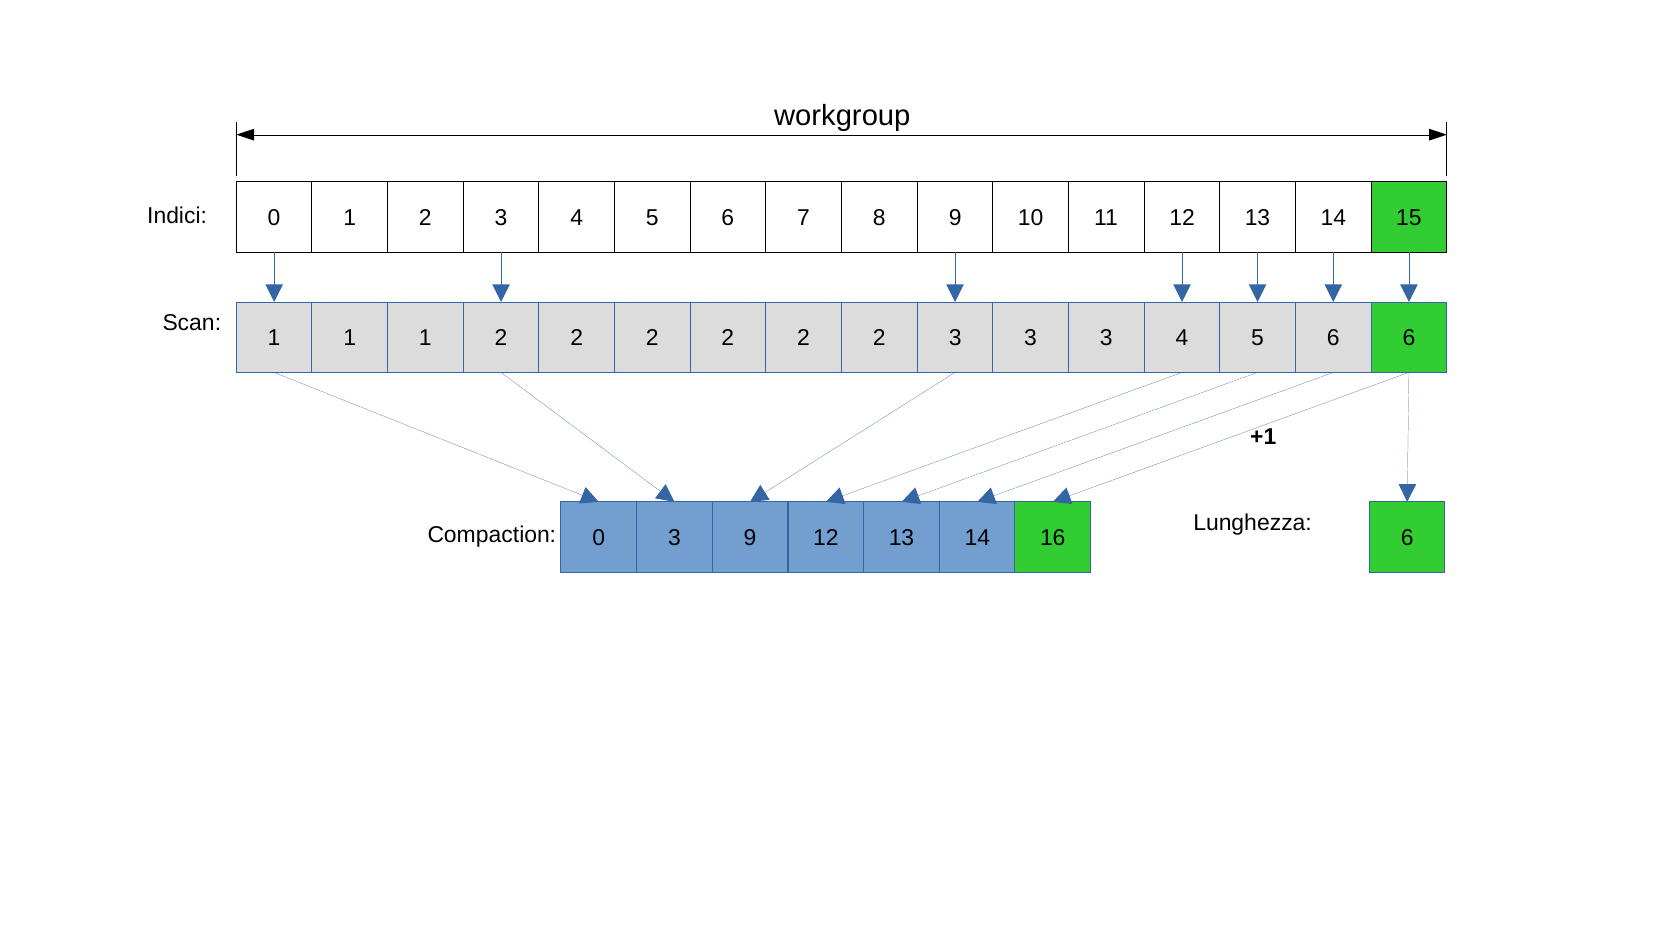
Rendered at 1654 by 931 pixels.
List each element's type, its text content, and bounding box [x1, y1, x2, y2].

text_box 14 [1295, 181, 1371, 253]
text_box 6 [1371, 302, 1447, 373]
text_box 1 [311, 181, 387, 253]
text_box Scan: [88, 302, 236, 343]
text_box 13 [863, 501, 939, 573]
text_box 1 [311, 302, 387, 373]
text_box 2 [387, 181, 463, 253]
text_box 8 [841, 181, 917, 253]
text_box 7 [765, 181, 841, 253]
text_box 1 [236, 302, 311, 373]
text_box Indici: [132, 195, 222, 262]
text_box 14 [939, 501, 1014, 573]
text_box 0 [236, 181, 311, 253]
text_box 12 [1144, 181, 1219, 253]
text_box 9 [712, 501, 788, 573]
text_box 10 [992, 181, 1068, 253]
text_box Lunghezza: [1139, 501, 1327, 568]
text_box 3 [636, 501, 712, 573]
text_box 5 [1219, 302, 1295, 373]
text_box 6 [690, 181, 765, 253]
text_box 3 [1068, 302, 1144, 373]
text_box 13 [1219, 181, 1295, 253]
text_box 2 [841, 302, 917, 373]
text_box 6 [1369, 501, 1445, 573]
text_box 16 [1014, 501, 1091, 573]
text_box 2 [614, 302, 690, 373]
text_box 5 [614, 181, 690, 253]
text_box 2 [765, 302, 841, 373]
text_box 2 [538, 302, 614, 373]
text_box 6 [1295, 302, 1371, 373]
text_box 3 [463, 181, 538, 253]
text_box 12 [788, 501, 863, 573]
text_box 9 [917, 181, 992, 253]
text_box 15 [1371, 181, 1447, 253]
text_box 3 [992, 302, 1068, 373]
text_box 4 [1144, 302, 1219, 373]
text_box 2 [690, 302, 765, 373]
text_box 3 [917, 302, 992, 373]
text_box 4 [538, 181, 614, 253]
text_box 2 [463, 302, 538, 373]
text_box Compaction: [236, 514, 572, 581]
text_box 0 [560, 501, 636, 573]
text_box 11 [1068, 181, 1144, 253]
text_box 1 [387, 302, 463, 373]
